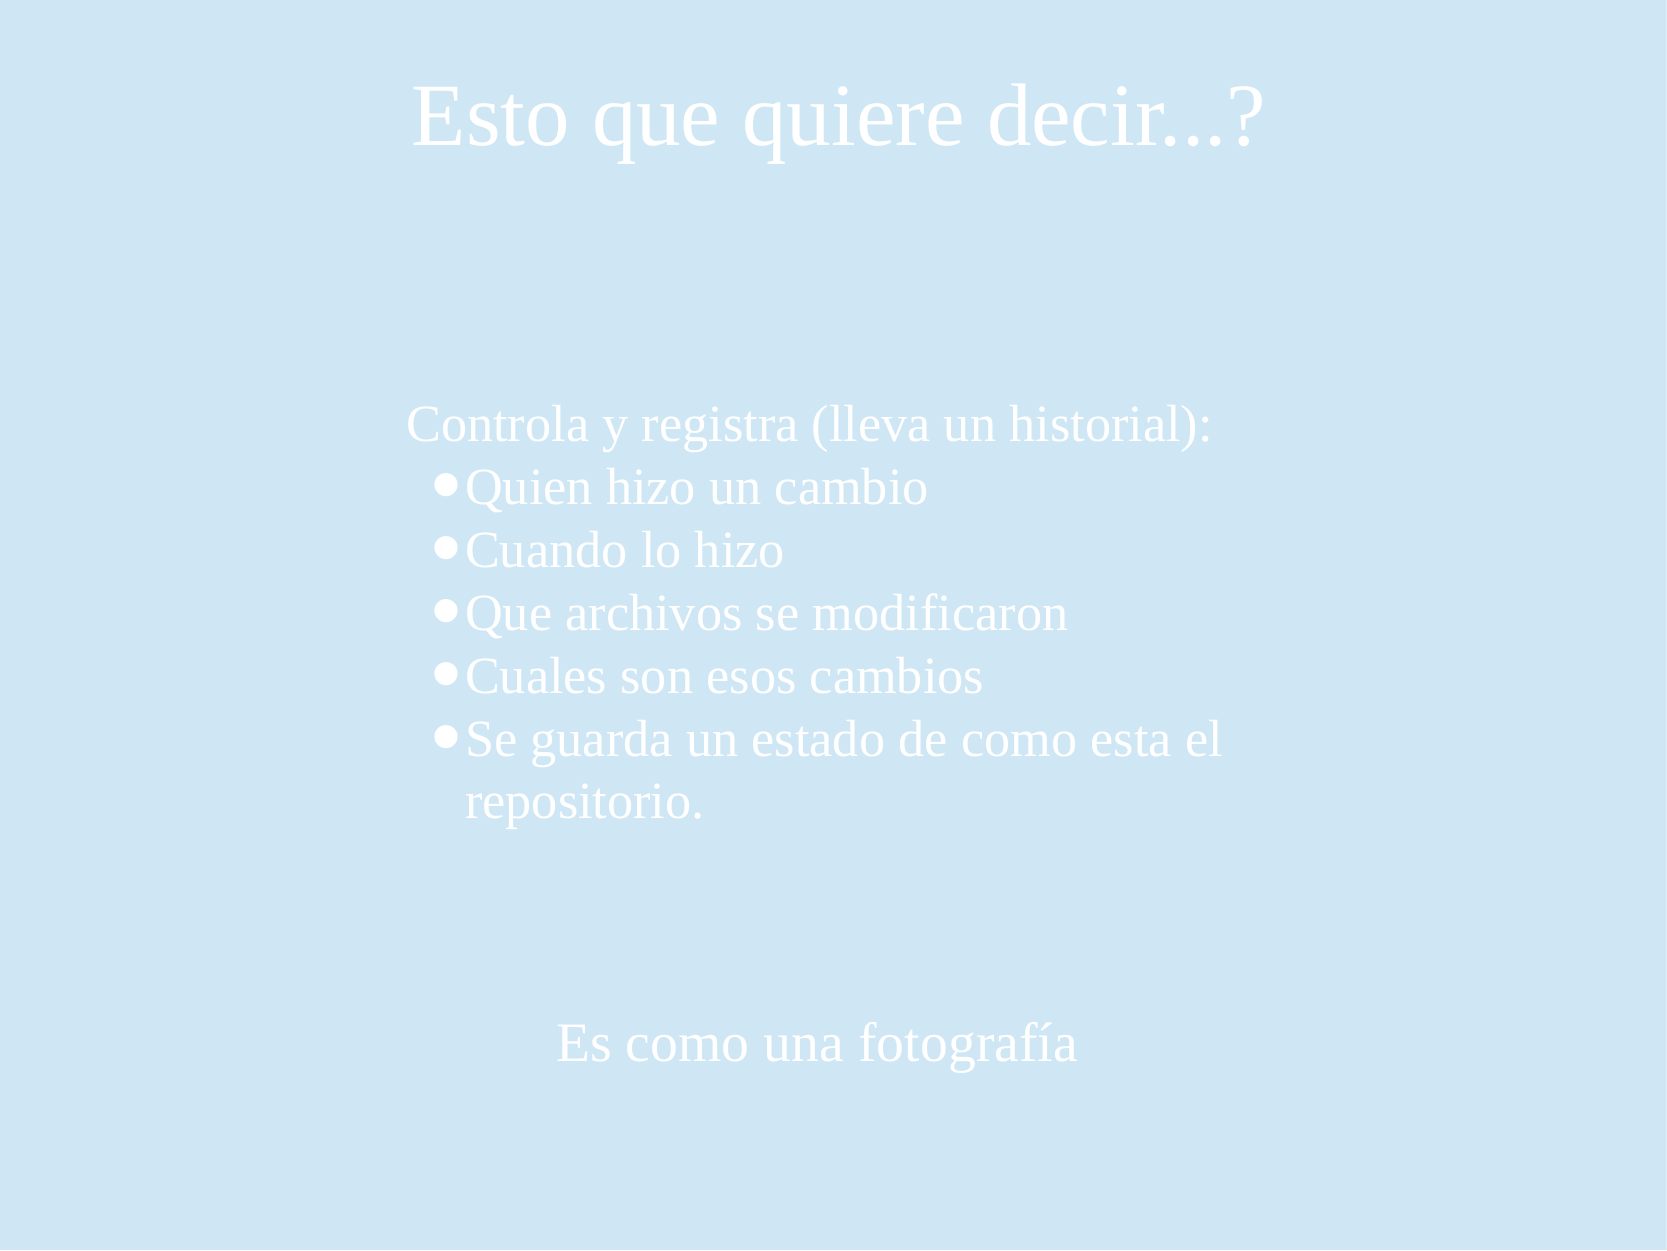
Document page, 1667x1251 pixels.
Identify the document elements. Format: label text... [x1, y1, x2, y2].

text_box Es como una fotografía [549, 999, 1175, 1097]
title Esto que quiere decir...? [50, 50, 1630, 213]
list Controla y registra (lleva un historial): Quien hizo un cambio Cuando lo hizo Que archivos se modificaron Cuales son esos cambios Se guarda un estado de como esta el repositorio. [399, 383, 1321, 839]
